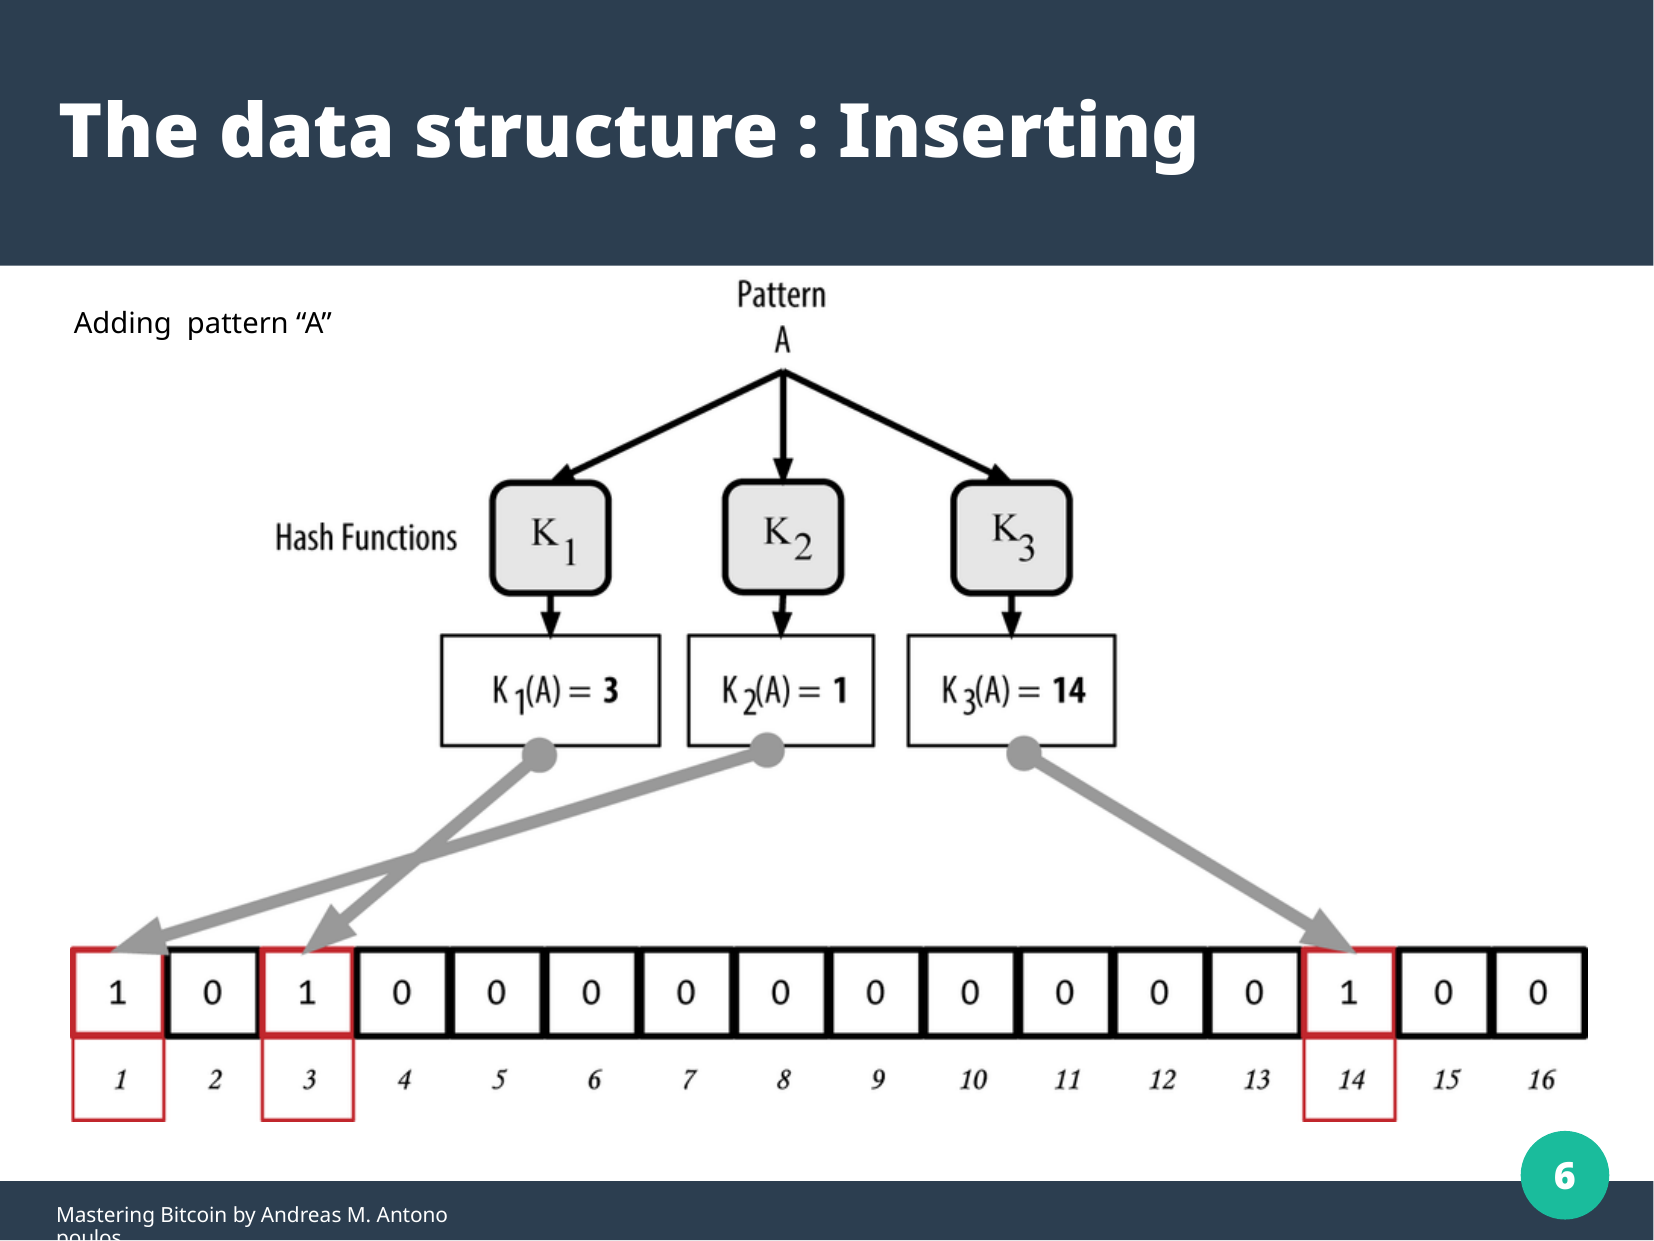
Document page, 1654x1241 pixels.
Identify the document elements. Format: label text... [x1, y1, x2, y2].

picture [70, 274, 1588, 1123]
text_box Mastering Bitcoin by Andreas M. Antonopoulos [41, 1193, 471, 1235]
title The data structure : Inserting [59, 49, 1595, 207]
text_box Adding pattern “A” [59, 295, 650, 384]
